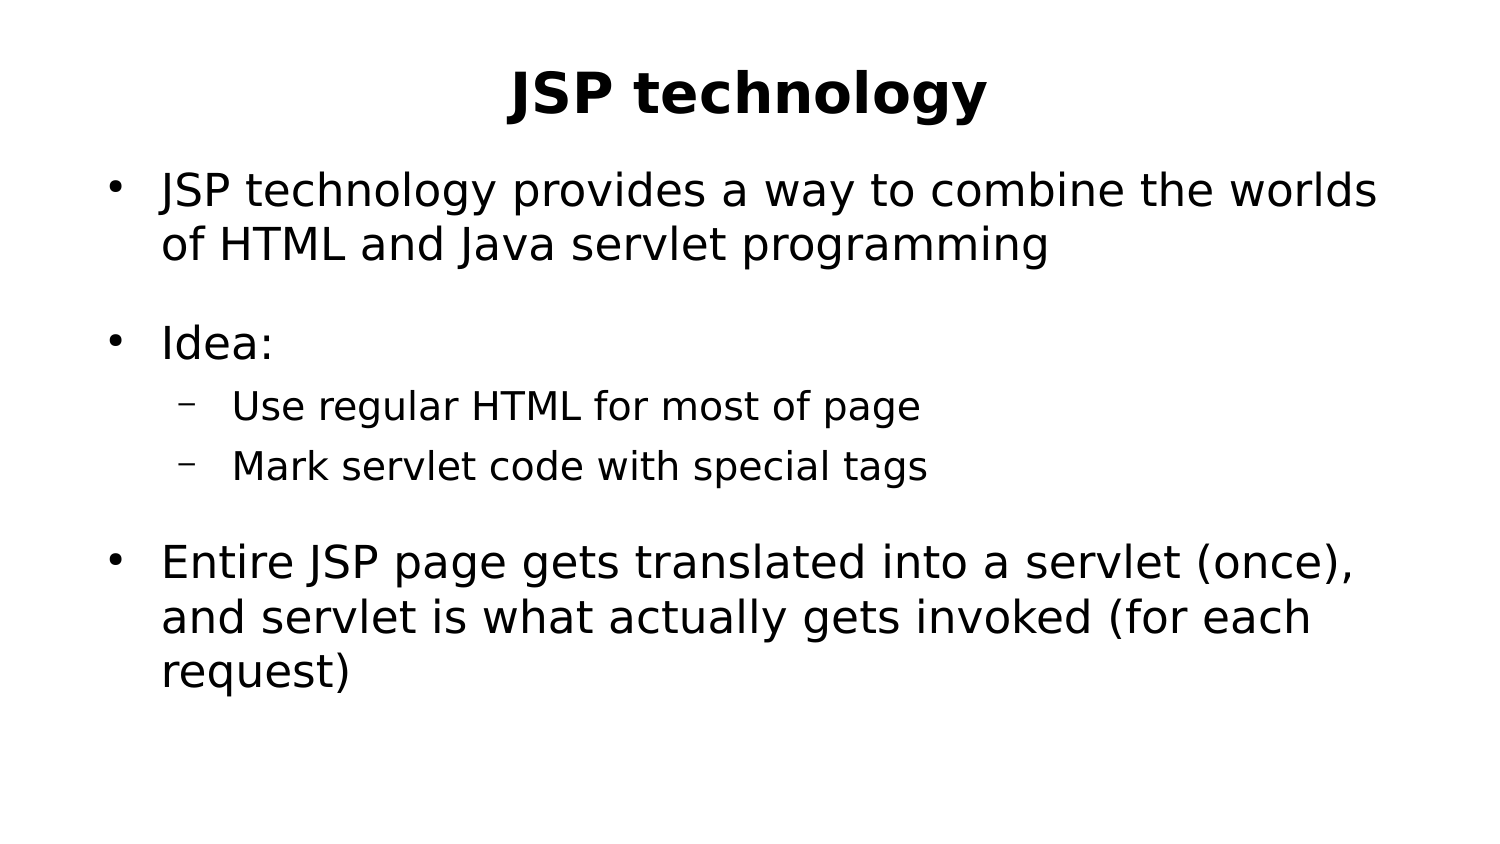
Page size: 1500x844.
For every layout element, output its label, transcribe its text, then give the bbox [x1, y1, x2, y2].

title JSP technology [75, 33, 1425, 133]
list JSP technology provides a way to combine the worlds of HTML and Java servlet programming Idea: Use regular HTML for most of page Mark servlet code with special tags Entire JSP page gets translated into a servlet (once), and servlet is what actually gets invoked (for each request) [75, 153, 1395, 807]
